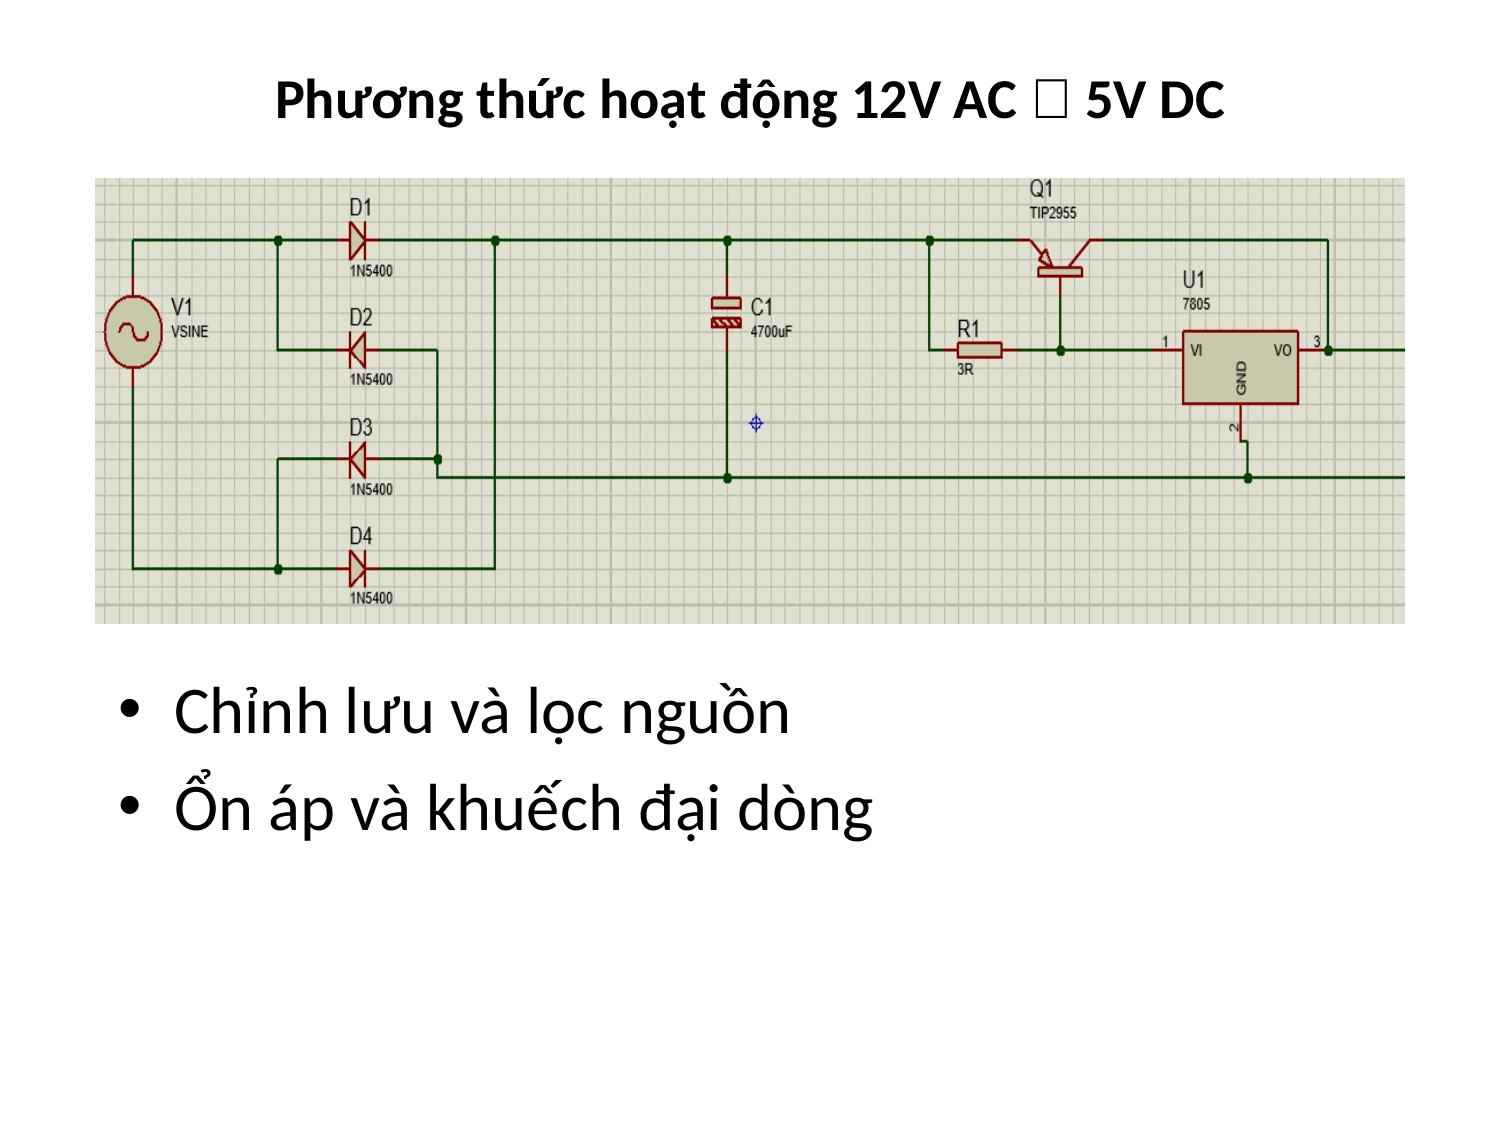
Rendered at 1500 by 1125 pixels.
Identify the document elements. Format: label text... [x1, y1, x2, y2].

picture [95, 179, 1405, 624]
title Phương thức hoạt động 12V AC  5V DC [103, 53, 1397, 139]
list Chỉnh lưu và lọc nguồn Ổn áp và khuếch đại dòng [103, 659, 1397, 901]
